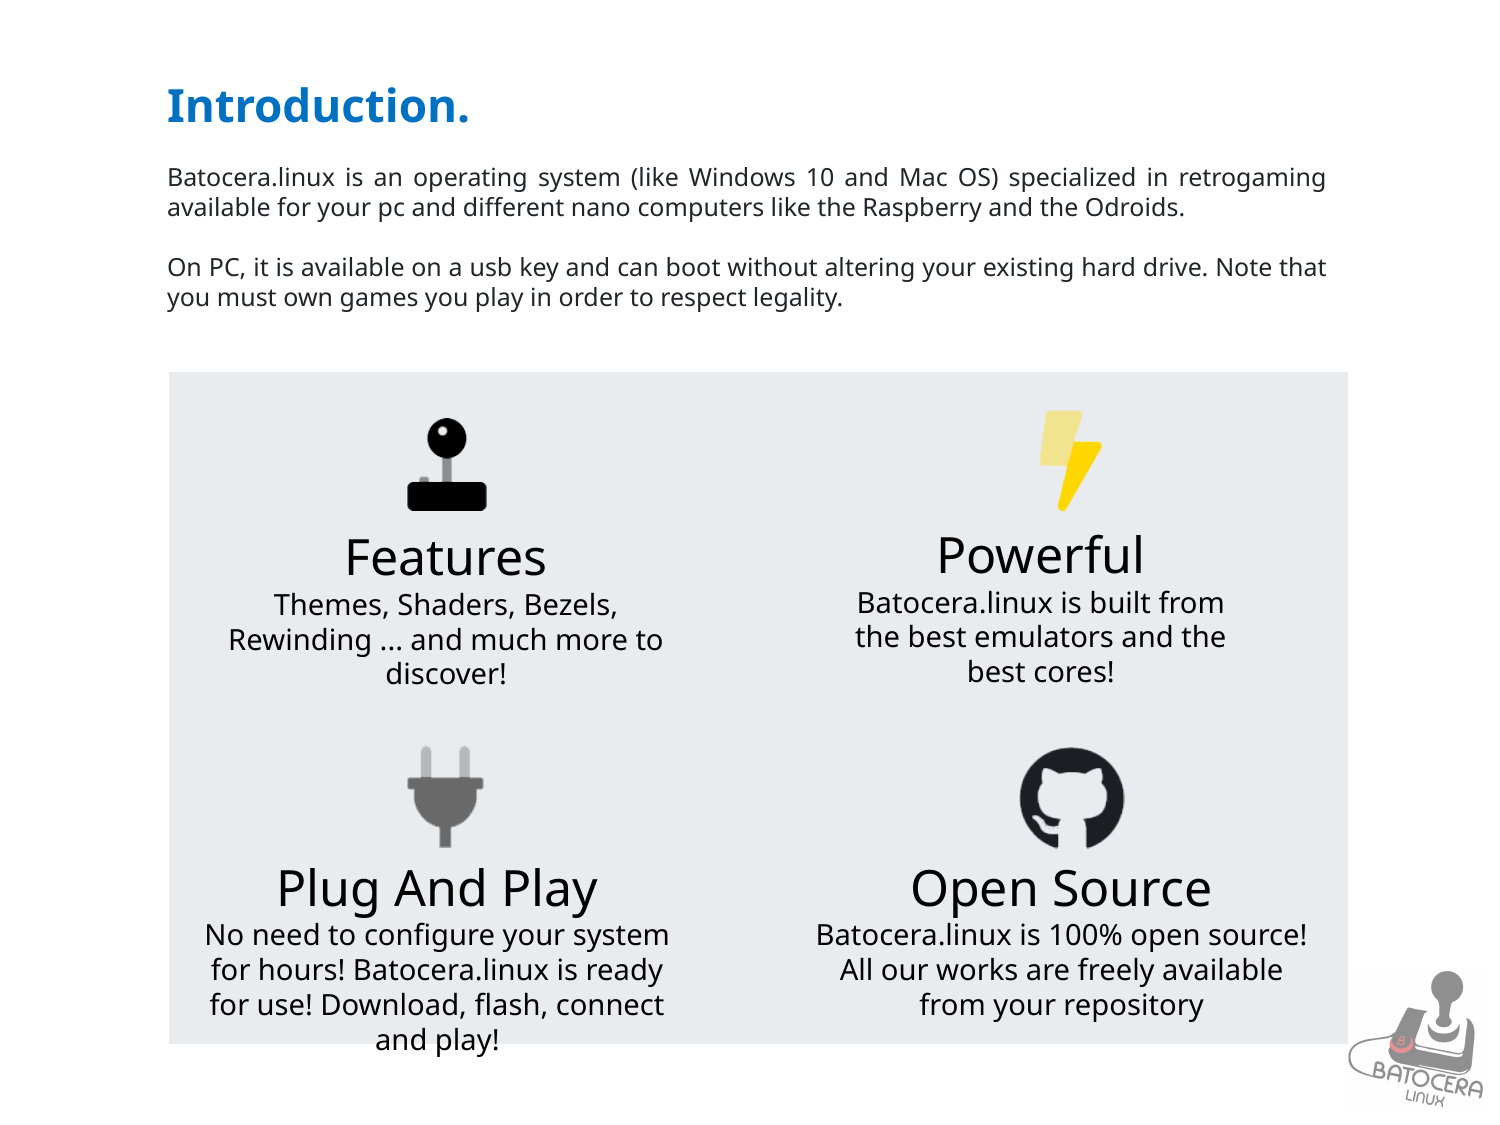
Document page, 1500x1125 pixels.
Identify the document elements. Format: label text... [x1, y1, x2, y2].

picture [169, 372, 1348, 1044]
text_box Open Source Batocera.linux is 100% open source! All our works are freely available from your repository [800, 848, 1331, 1077]
text_box Introduction. Batocera.linux is an operating system (like Windows 10 and Mac OS) specialized in retrogaming available for your pc and different nano computers like the Raspberry and the Odroids. On PC, it is available on a usb key and can boot without altering your existing hard drive. Note that you must own games you play in order to respect legality. [152, 69, 1348, 319]
text_box Features Themes, Shaders, Bezels, Rewinding ... and much more to discover! [213, 518, 704, 711]
text_box Plug And Play No need to configure your system for hours! Batocera.linux is ready for use! Download, flash, connect and play! [189, 848, 720, 1077]
text_box Powerful Batocera.linux is built from the best emulators and the best cores! [840, 516, 1290, 744]
